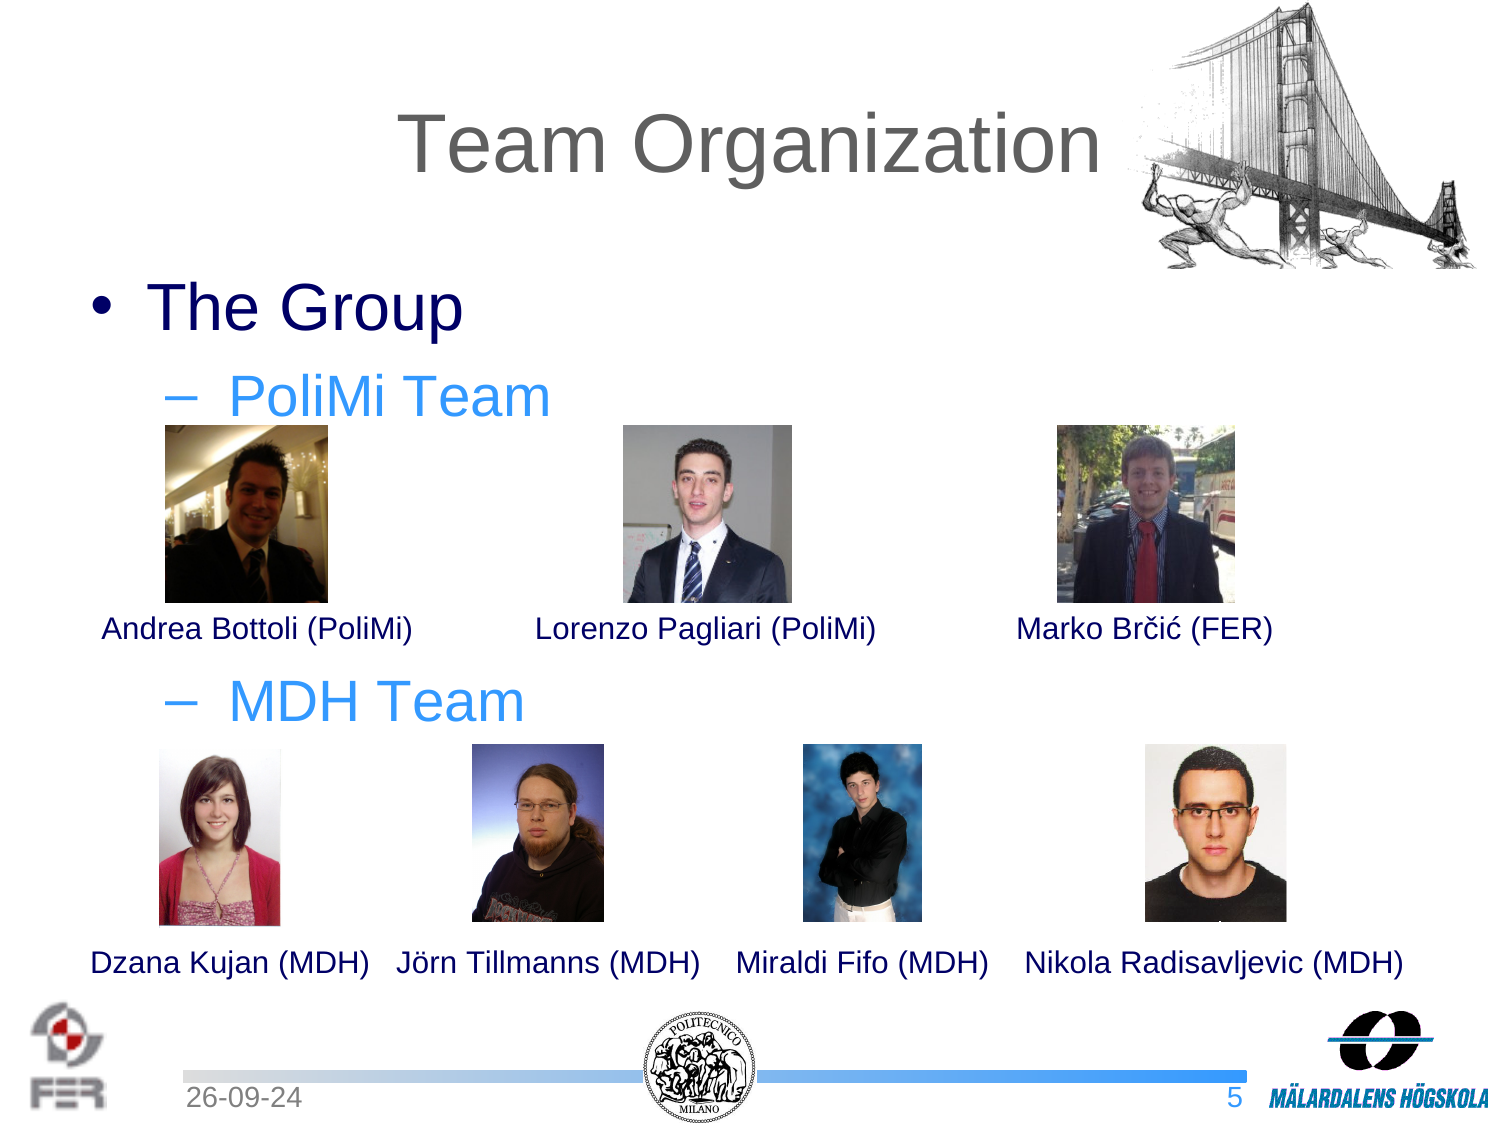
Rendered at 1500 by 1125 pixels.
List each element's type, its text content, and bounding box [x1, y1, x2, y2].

picture [1454, 1091, 1459, 1108]
picture [159, 749, 283, 928]
text_box <Nummer> [1186, 1070, 1258, 1114]
picture [803, 744, 922, 922]
picture [1122, 0, 1477, 269]
list The Group PoliMi Team Andrea Bottoli (PoliMi) Lorenzo Pagliari (PoliMi) Marko Brčić (FER) MDH Team Dzana Kujan (MDH) Jörn Tillmanns (MDH) Miraldi Fifo (MDH) Nikola Radisavljevic (MDH) [75, 256, 1426, 1000]
picture [1057, 425, 1235, 603]
picture [29, 987, 107, 1125]
title Team Organization [75, 45, 1122, 233]
picture [472, 744, 604, 922]
picture [1435, 1096, 1441, 1104]
picture [643, 1011, 757, 1123]
picture [1145, 744, 1287, 922]
text_box 13-10-23 [171, 1070, 396, 1114]
picture [1368, 1093, 1374, 1104]
picture [1269, 1011, 1488, 1108]
picture [165, 425, 328, 603]
picture [623, 425, 792, 603]
